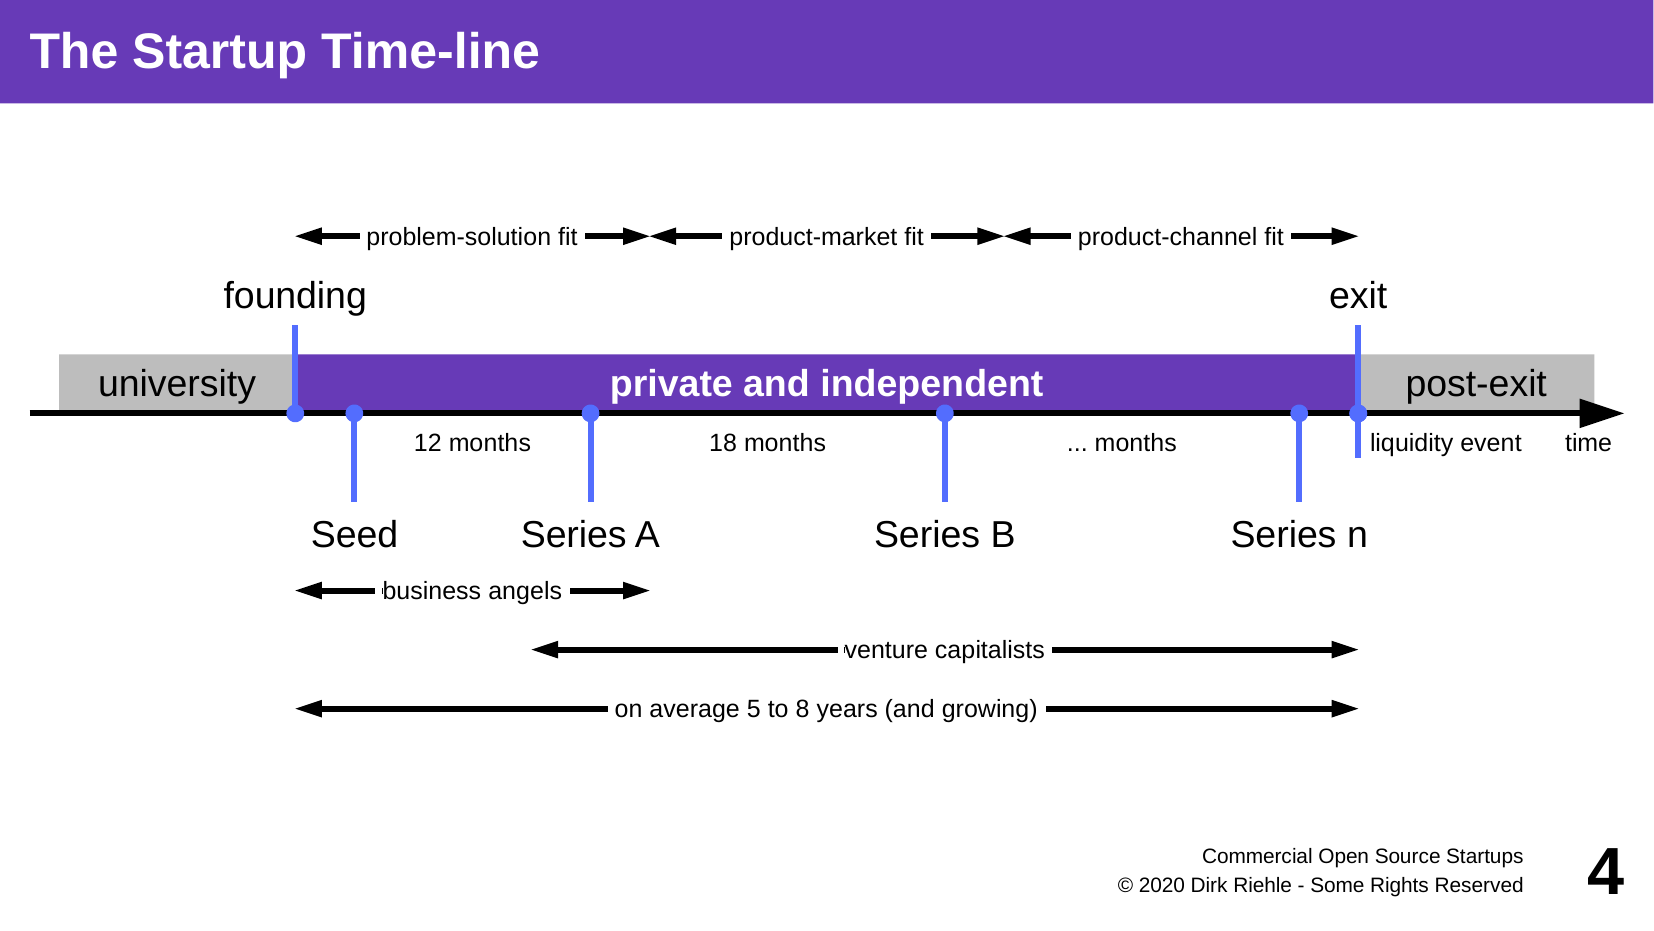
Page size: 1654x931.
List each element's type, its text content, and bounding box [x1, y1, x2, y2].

text_box university [59, 354, 292, 410]
title The Startup Time-line [0, 0, 1654, 104]
text_box time [1535, 413, 1625, 473]
text_box Series n [1151, 501, 1447, 621]
text_box Seed [206, 501, 442, 591]
text_box liquidity event [1358, 413, 1535, 473]
text_box founding [147, 236, 443, 355]
text_box 12 months [357, 416, 588, 473]
text_box private and independent [298, 354, 1355, 410]
text_box 18 months [649, 413, 886, 473]
text_box Series B [797, 501, 1093, 591]
text_box Series A [442, 501, 739, 591]
text_box ... months [1003, 413, 1241, 473]
text_box exit [1210, 236, 1506, 355]
text_box post-exit [1361, 354, 1595, 410]
